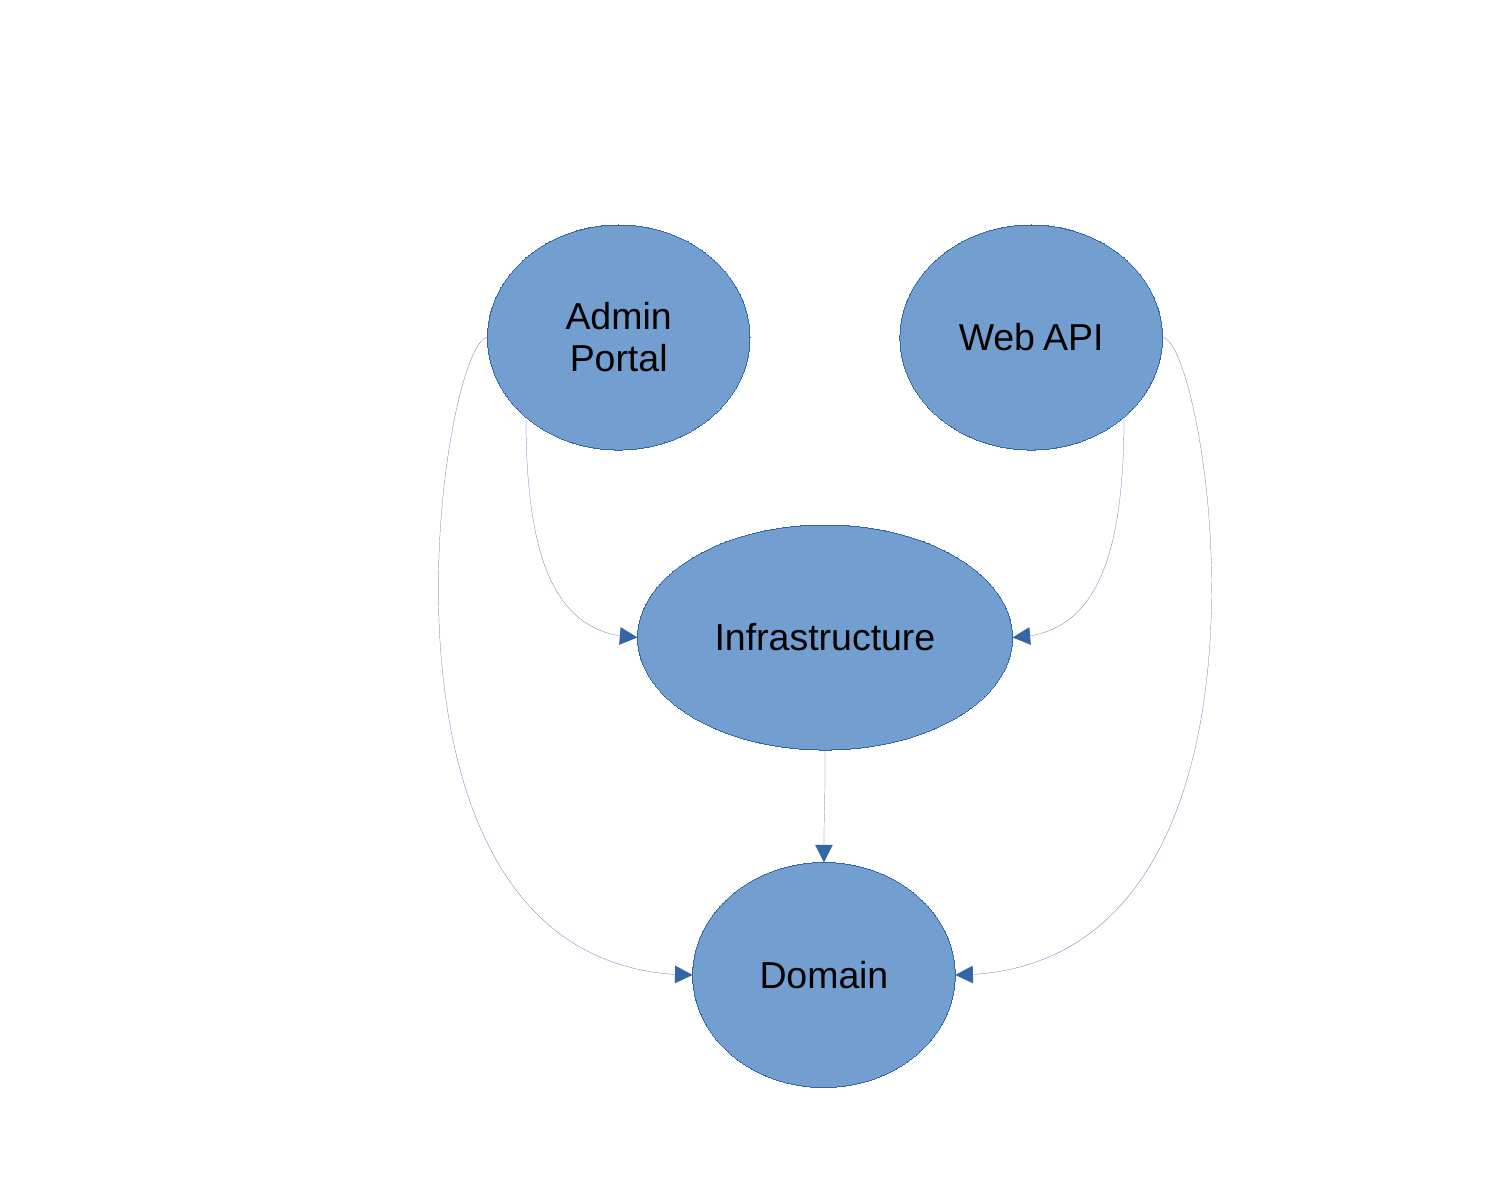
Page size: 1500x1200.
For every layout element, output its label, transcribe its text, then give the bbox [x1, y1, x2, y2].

text_box Web API [899, 224, 1163, 451]
text_box Infrastructure [637, 525, 1013, 751]
text_box Admin Portal [487, 224, 751, 451]
text_box Domain [692, 862, 956, 1088]
